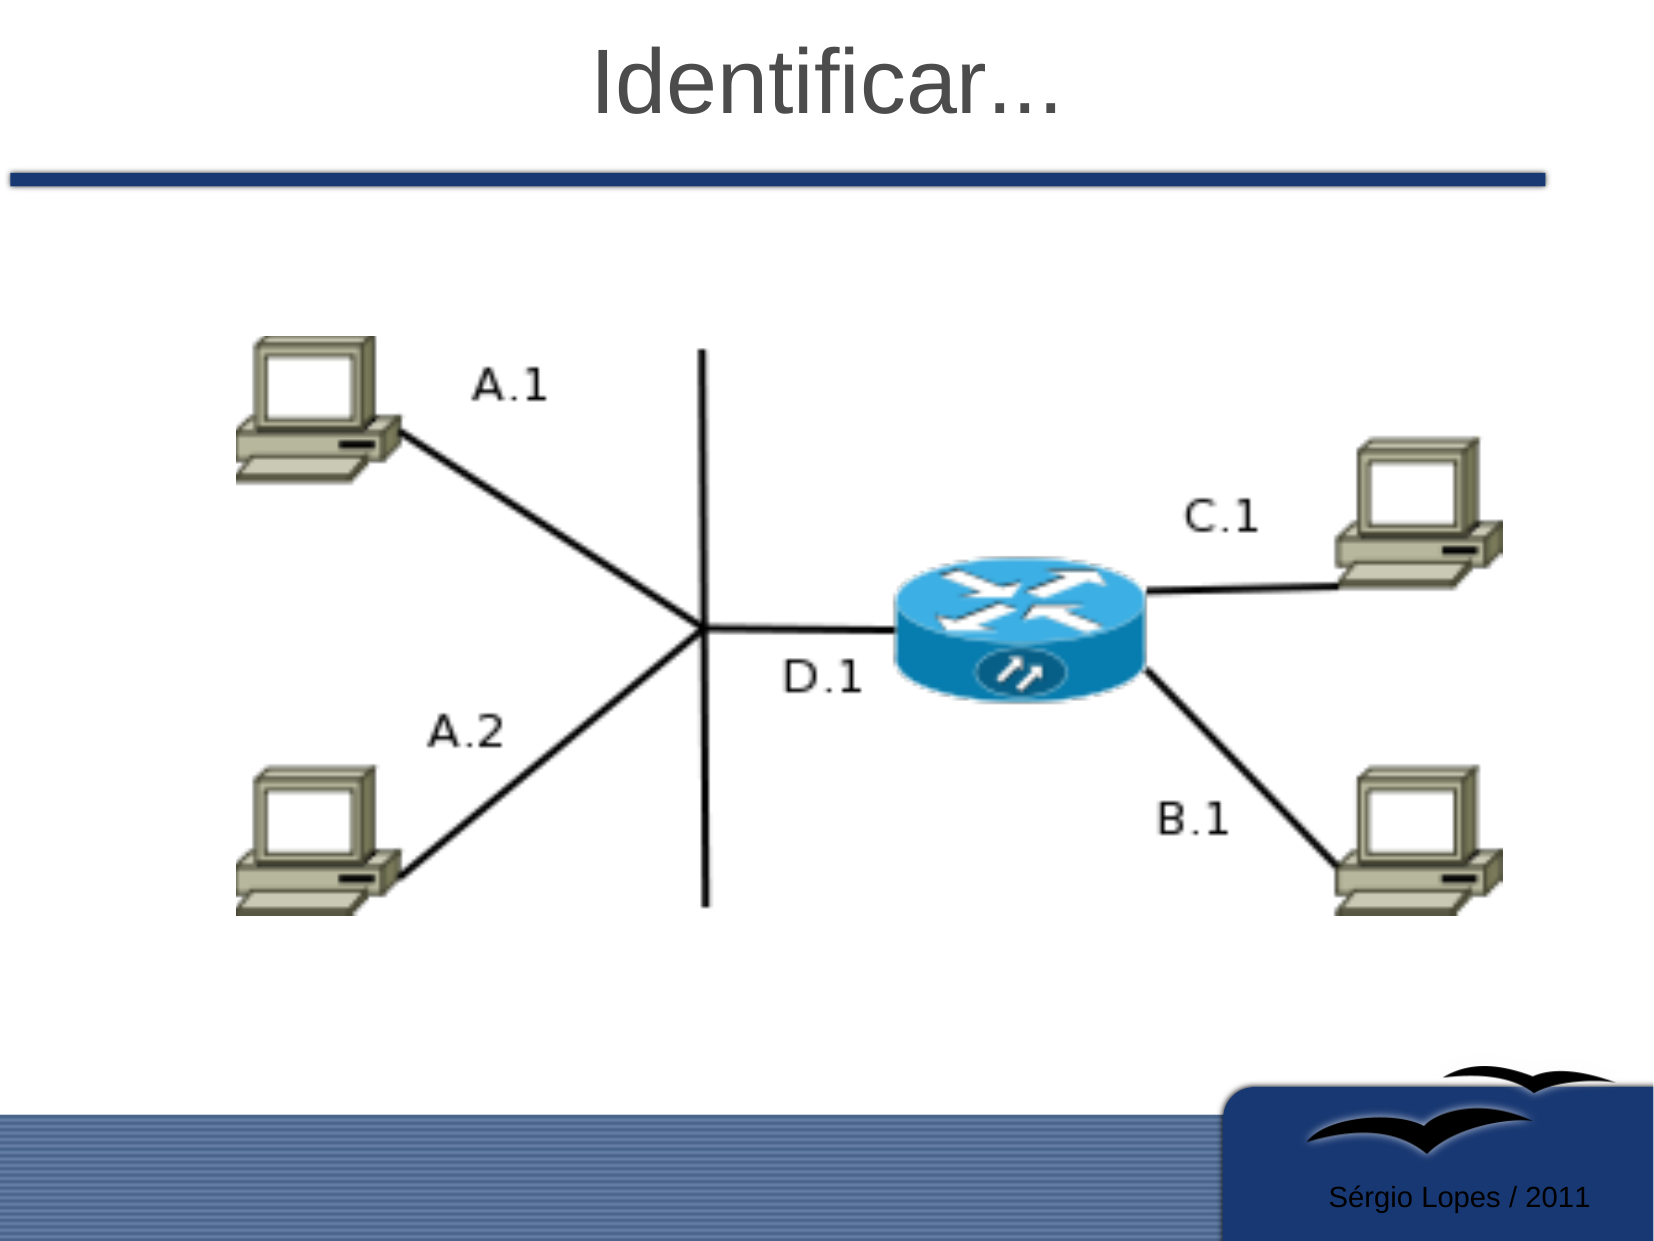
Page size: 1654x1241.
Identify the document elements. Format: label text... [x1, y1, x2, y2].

picture [0, 0, 1654, 1241]
text_box Sérgio Lopes / 2011 [1328, 1181, 1588, 1214]
title Identificar... [121, 0, 1534, 164]
